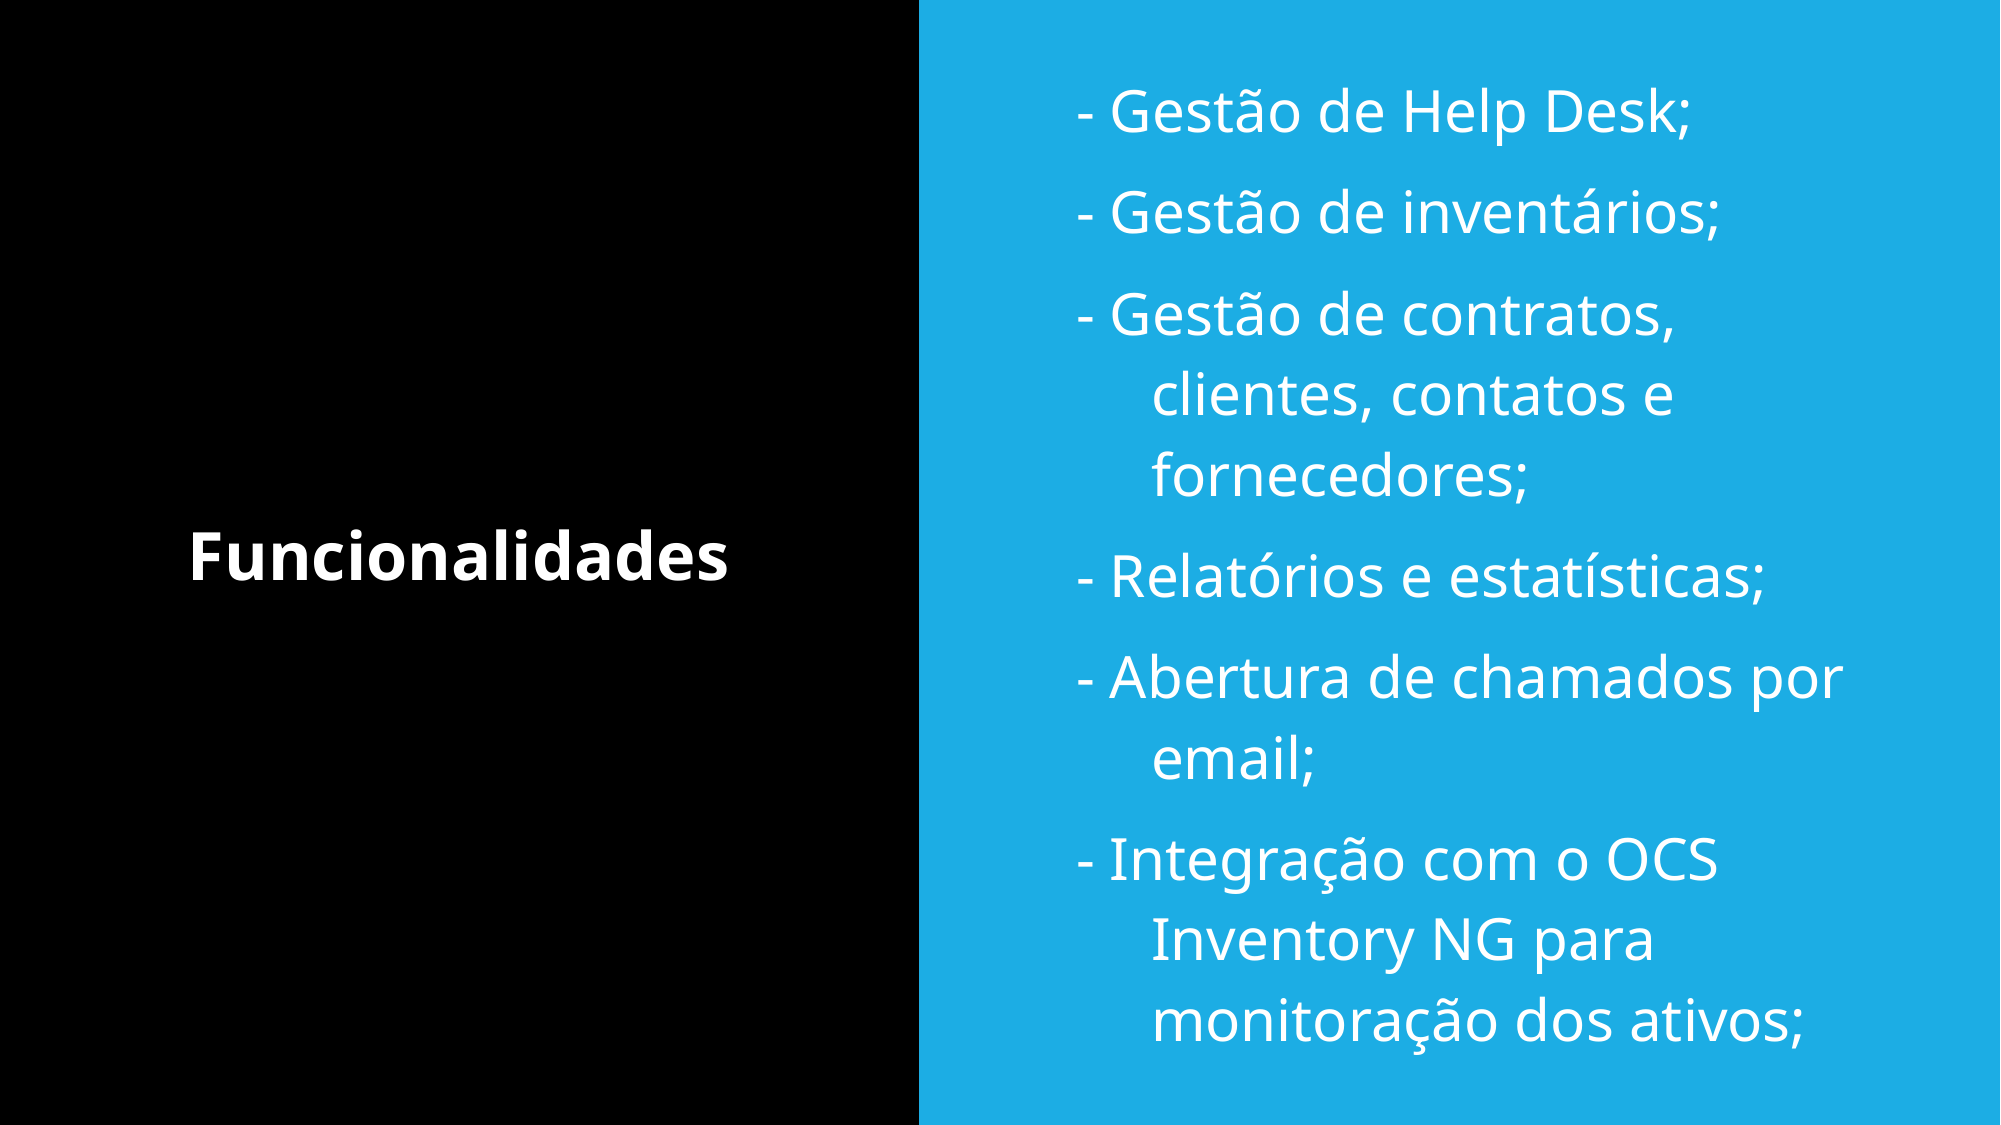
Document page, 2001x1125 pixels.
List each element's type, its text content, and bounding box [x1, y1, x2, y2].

text_box - Gestão de Help Desk; - Gestão de inventários; - Gestão de contratos, clientes, contatos e fornecedores; - Relatórios e estatísticas; - Abertura de chamados por email; - Integração com o OCS Inventory NG para monitoração dos ativos; [971, 19, 1904, 1098]
text_box [0, 0, 2000, 1125]
text_box Funcionalidades [107, 180, 811, 937]
